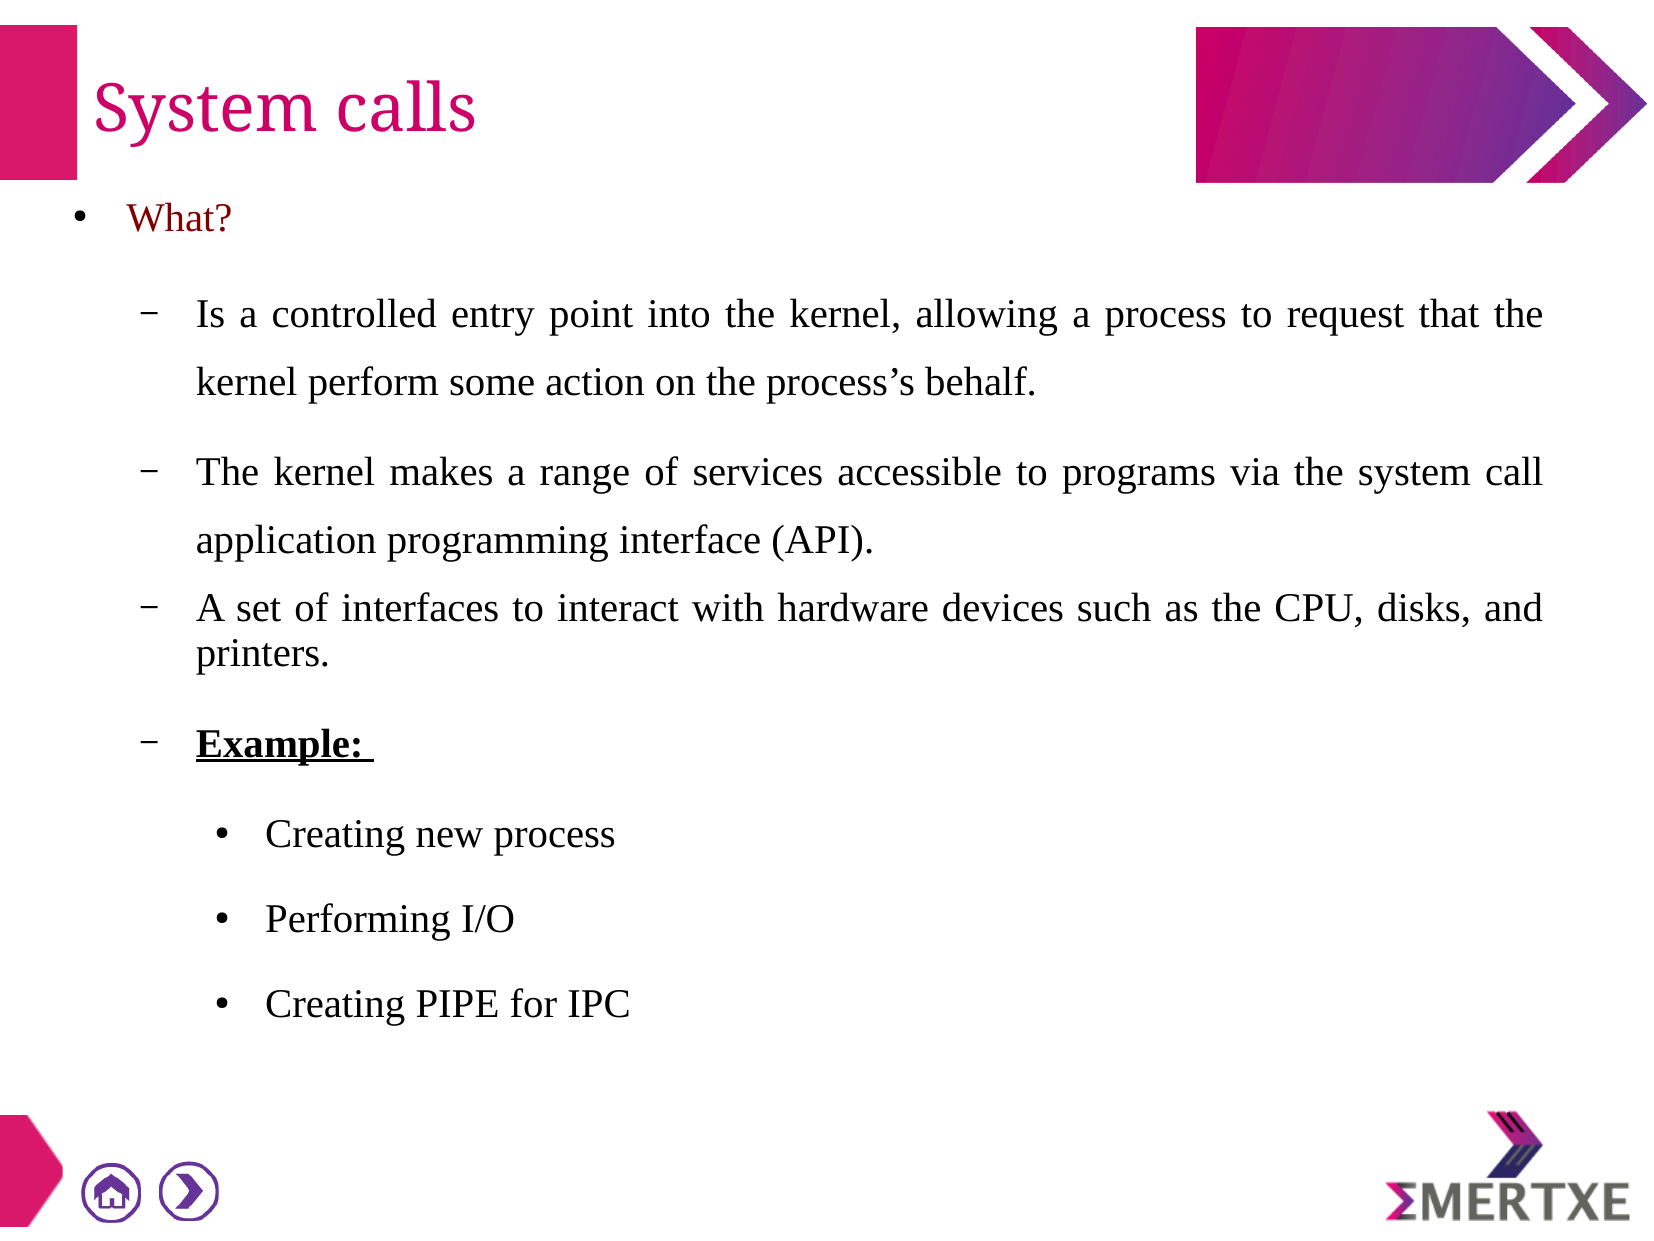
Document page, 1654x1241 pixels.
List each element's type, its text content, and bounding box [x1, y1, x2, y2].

title System calls [93, 2, 1571, 210]
picture [1571, 27, 1647, 183]
picture [1385, 1107, 1631, 1221]
picture [159, 1161, 219, 1221]
list What? Is a controlled entry point into the kernel, allowing a process to request that the kernel perform some action on the process’s behalf. The kernel makes a range of services accessible to programs via the system call application programming interface (API). A set of interfaces to interact with hardware devices such as the CPU, disks, and printers. Example: Creating new process Performing I/O Creating PIPE for IPC [56, 195, 1546, 1036]
picture [81, 1163, 141, 1223]
